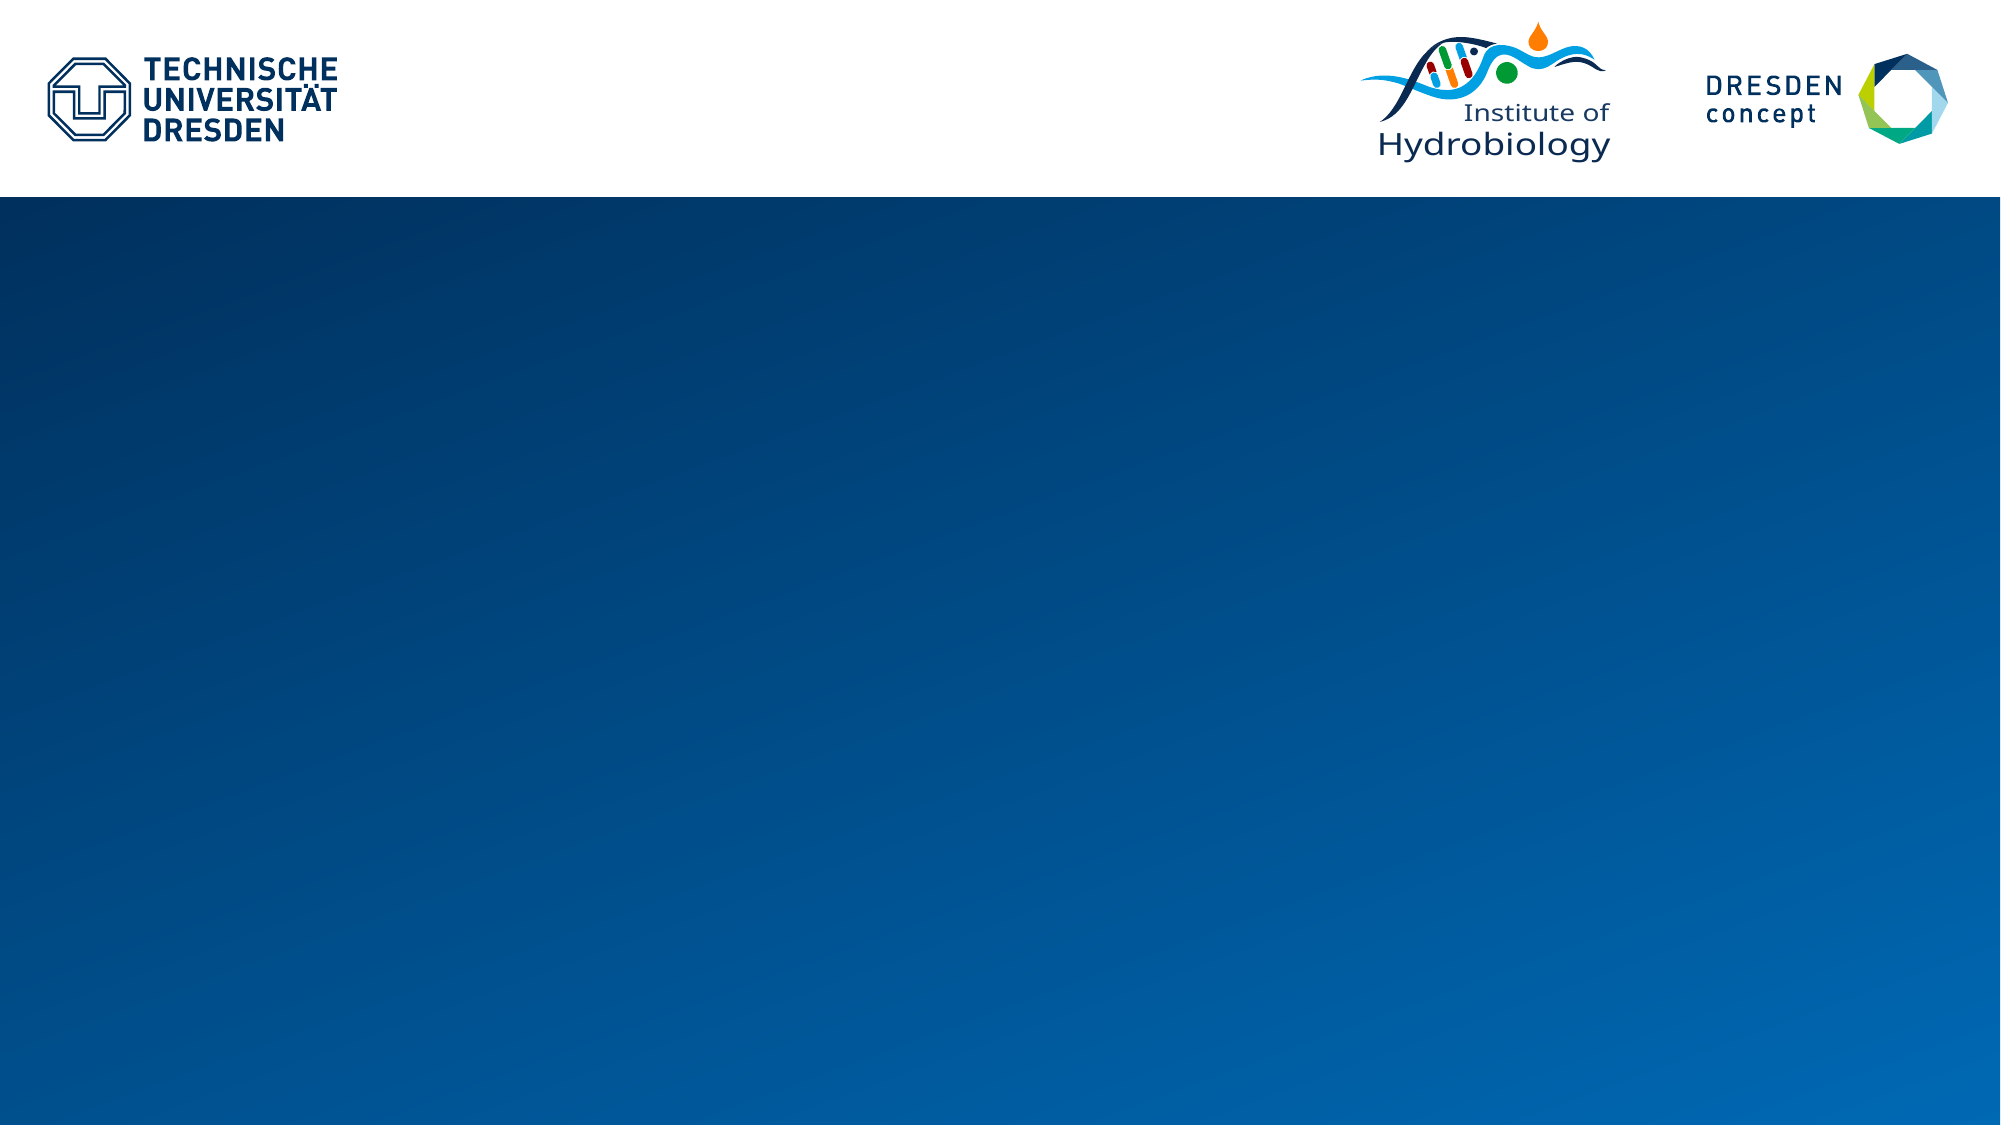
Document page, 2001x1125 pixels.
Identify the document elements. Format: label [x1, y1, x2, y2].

picture [1312, 16, 1654, 167]
